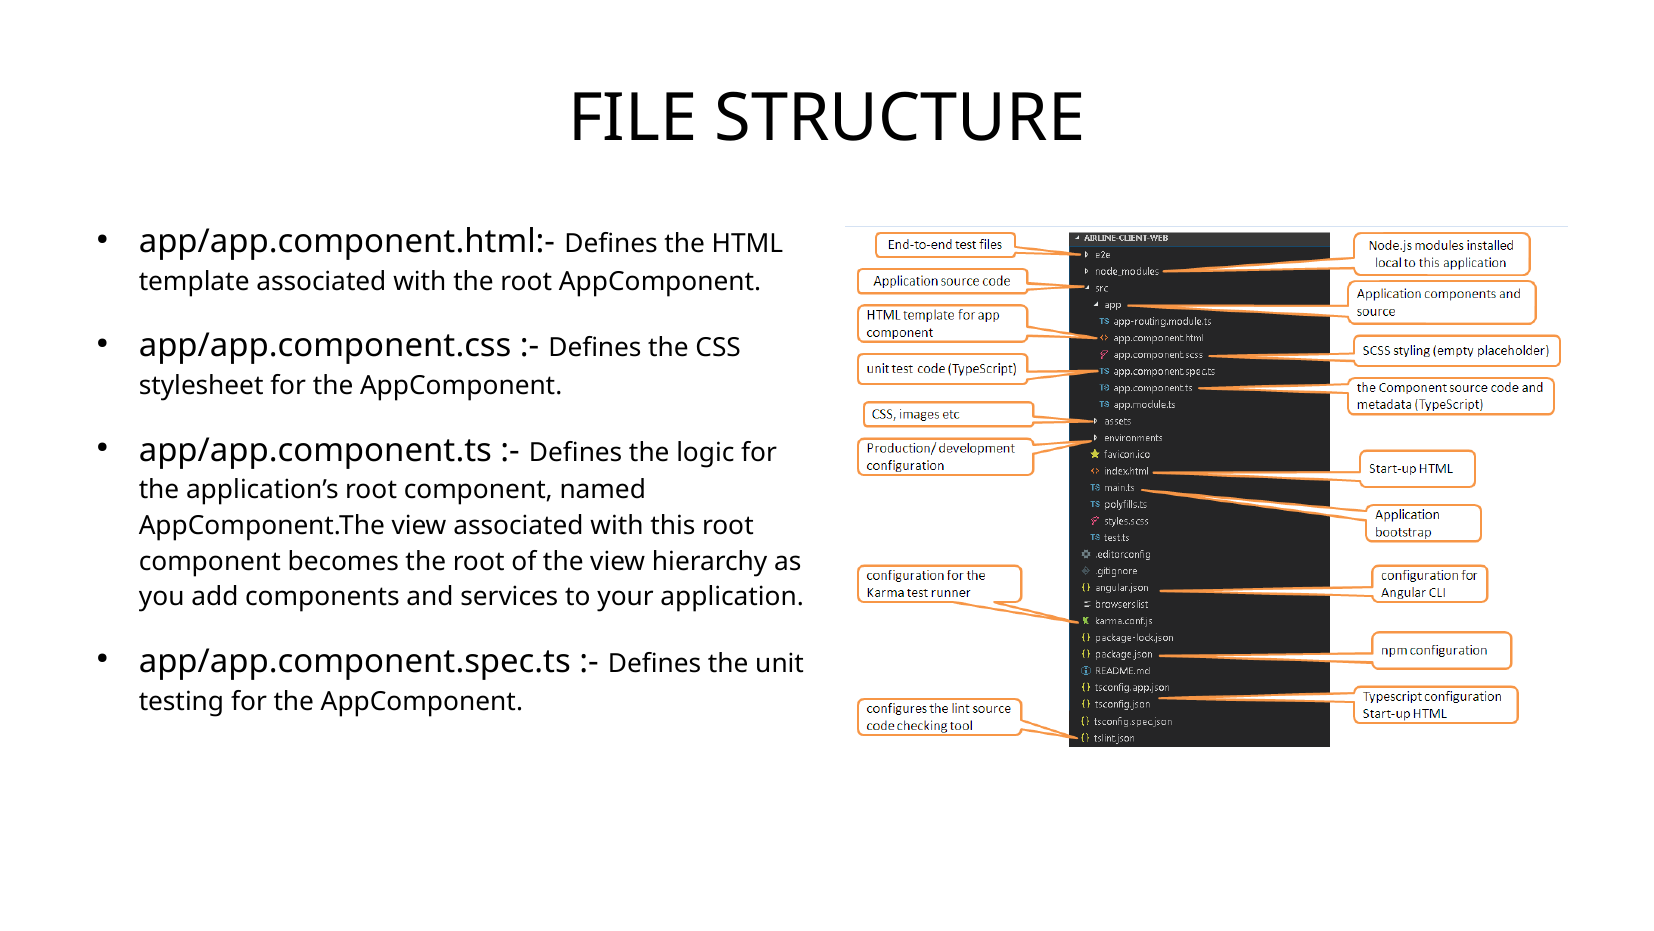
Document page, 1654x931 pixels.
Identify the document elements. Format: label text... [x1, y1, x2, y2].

title FILE STRUCTURE [82, 37, 1571, 193]
picture [845, 226, 1572, 748]
list app/app.component.html:- Defines the HTML template associated with the root AppComponent. app/app.component.css :- Defines the CSS stylesheet for the AppComponent. app/app.component.ts :- Defines the logic for the application’s root component, named AppComponent.The view associated with this root component becomes the root of the view hierarchy as you add components and services to your application. app/app.component.spec.ts :- Defines the unit testing for the AppComponent. [82, 217, 809, 758]
